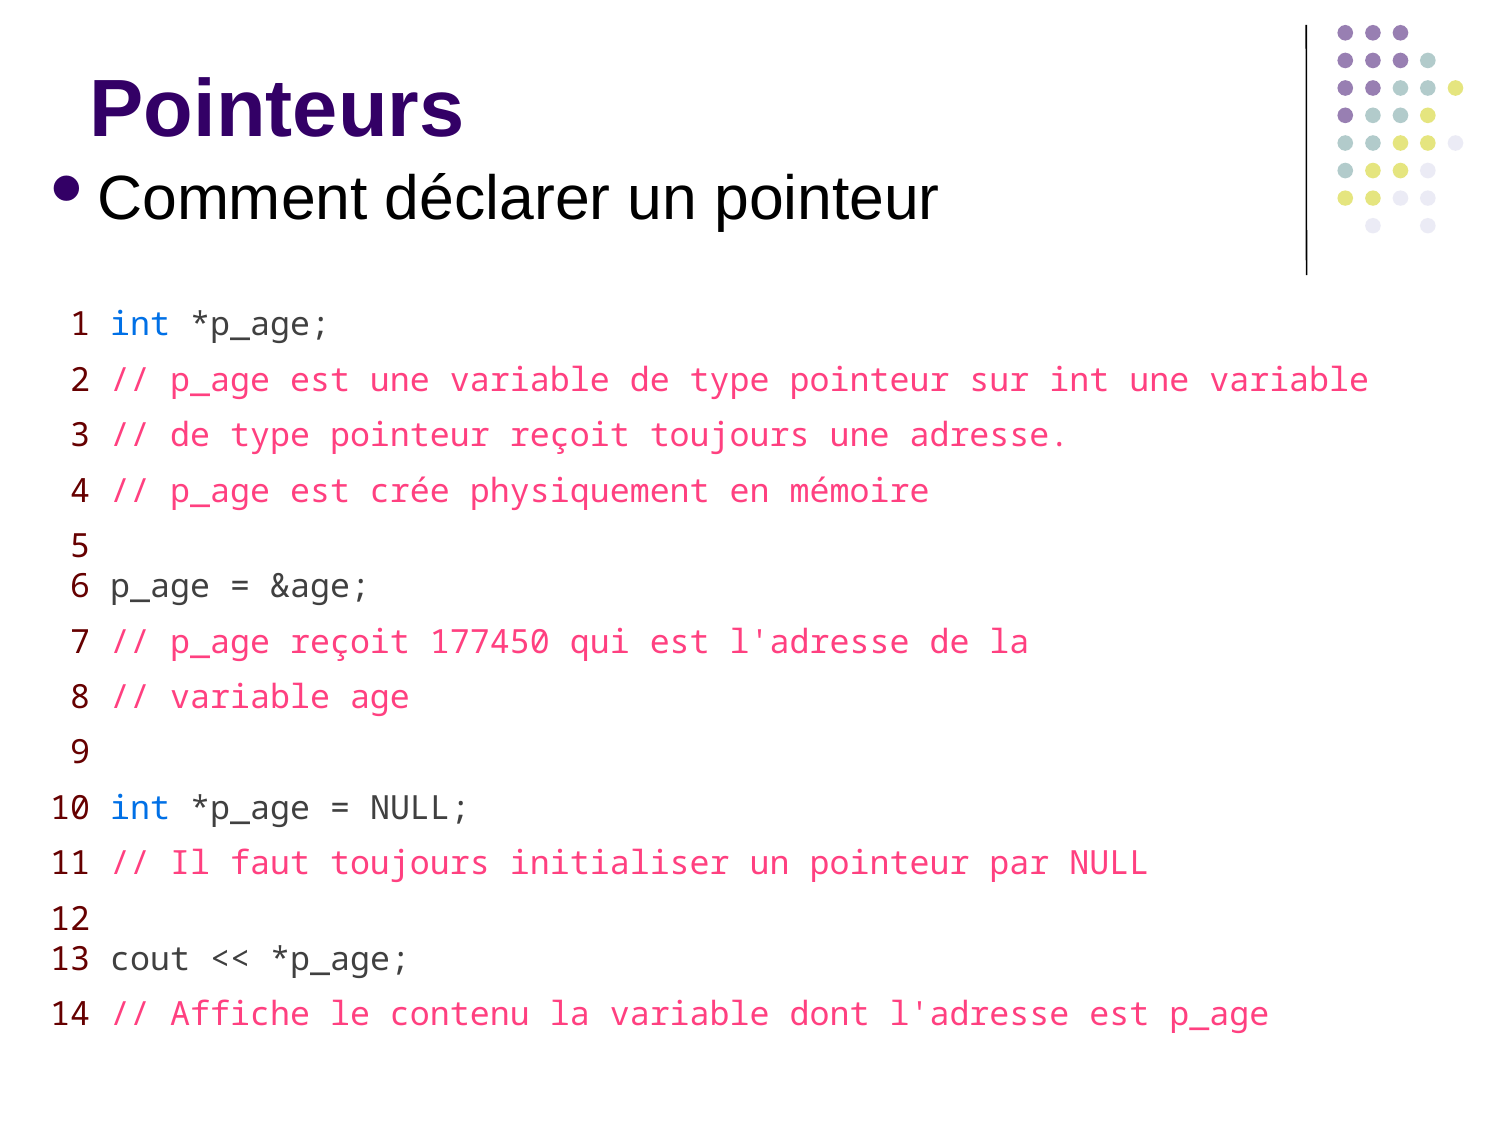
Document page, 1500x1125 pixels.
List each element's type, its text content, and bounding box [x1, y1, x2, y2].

list Comment déclarer un pointeur 1 int *p_age; 2 // p_age est une variable de type pointeur sur int une variable 3 // de type pointeur reçoit toujours une adresse. 4 // p_age est crée physiquement en mémoire 5 6 p_age = &age; 7 // p_age reçoit 177450 qui est l'adresse de la 8 // variable age 9 10 int *p_age = NULL; 11 // Il faut toujours initialiser un pointeur par NULL 12 13 cout << *p_age; 14 // Affiche le contenu la variable dont l'adresse est p_age [35, 141, 1500, 1124]
title Pointeurs [74, 19, 1313, 141]
